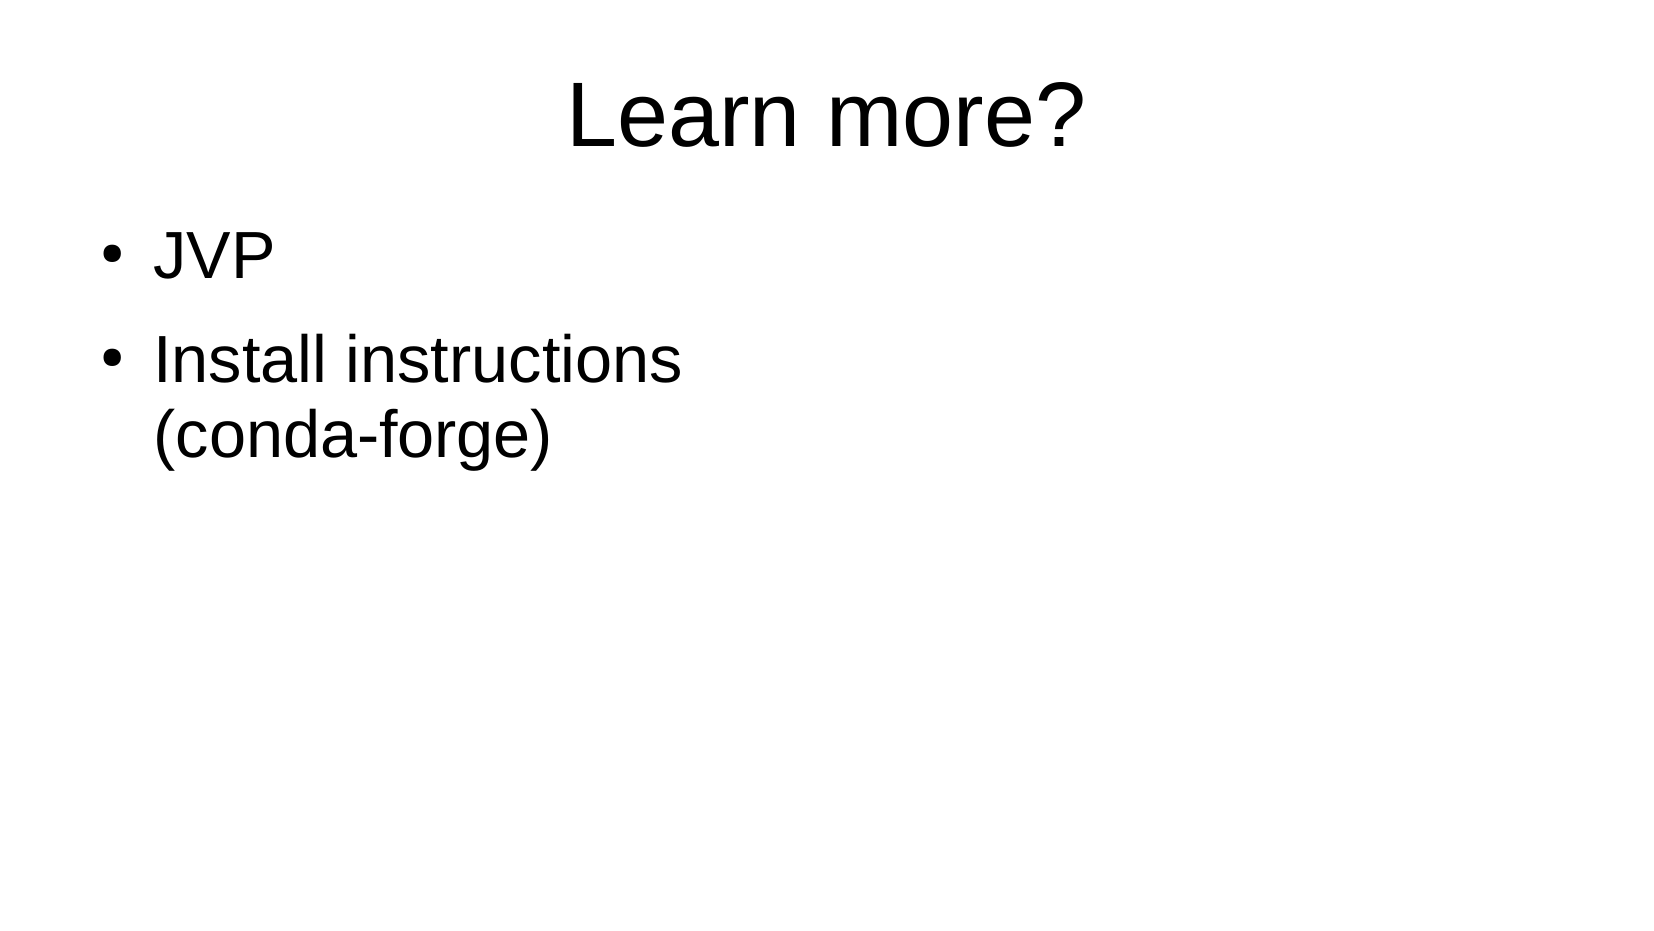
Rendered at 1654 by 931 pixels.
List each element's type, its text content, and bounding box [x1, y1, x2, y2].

list JVP Install instructions (conda-forge) [82, 217, 809, 758]
title Learn more? [82, 37, 1571, 193]
